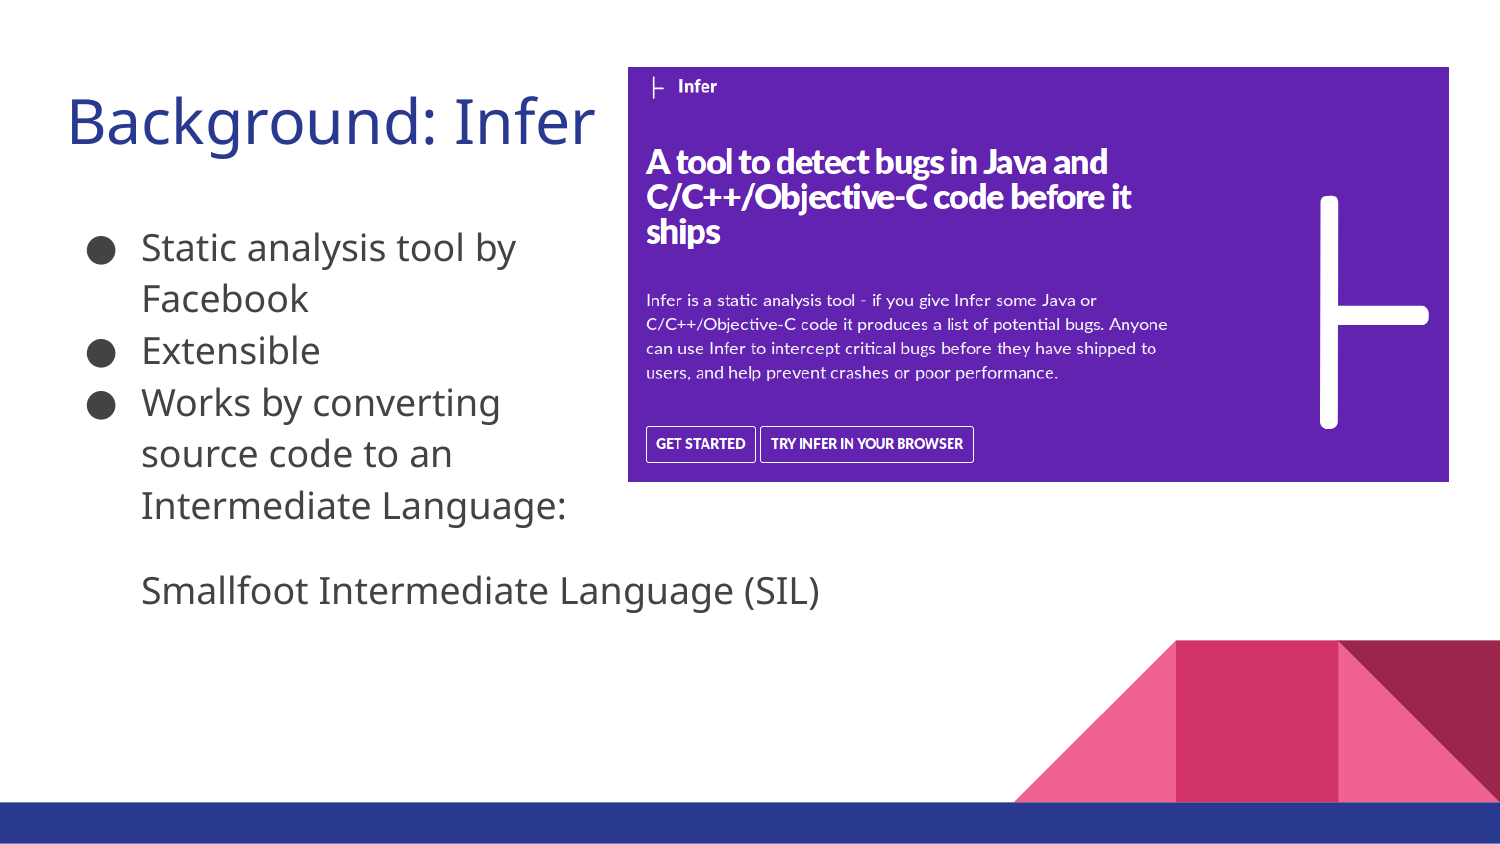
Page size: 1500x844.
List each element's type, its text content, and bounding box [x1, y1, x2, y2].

title Background: Infer [51, 67, 628, 167]
picture [628, 67, 1449, 482]
list Static analysis tool by Facebook Extensible Works by converting source code to an Intermediate Language: Smallfoot Intermediate Language (SIL) [51, 201, 1449, 753]
